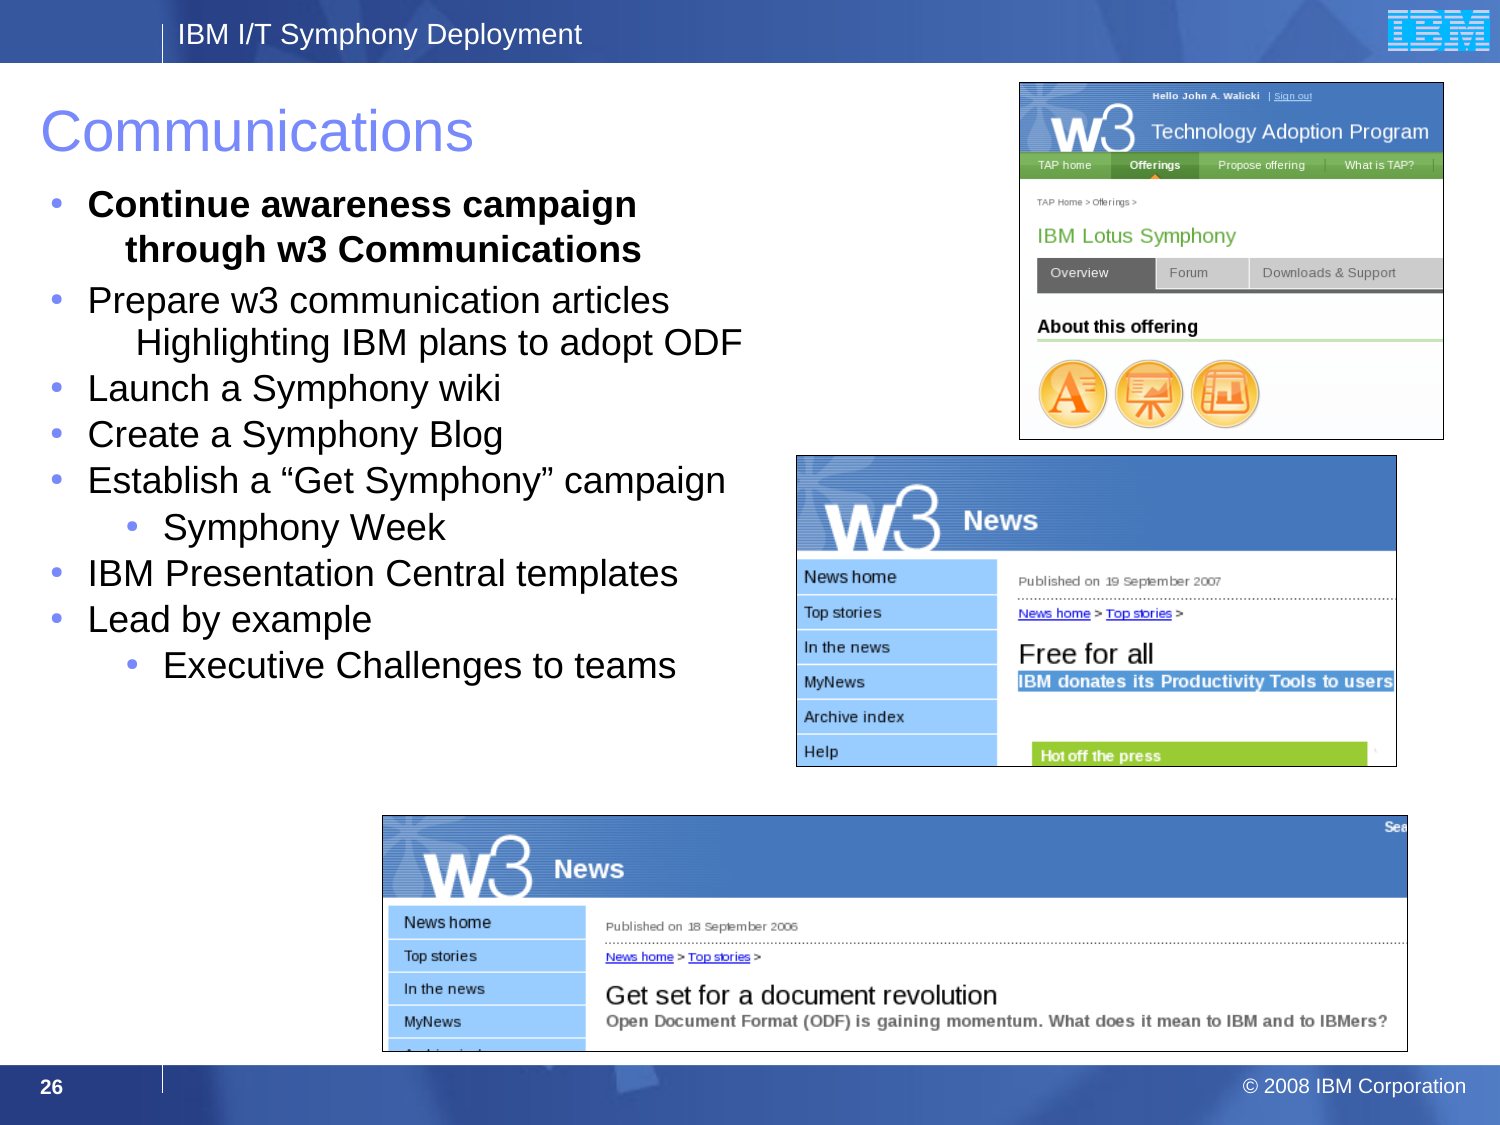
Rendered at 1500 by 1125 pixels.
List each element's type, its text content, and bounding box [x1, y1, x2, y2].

list Continue awareness campaign through w3 Communications Prepare w3 communication articles Highlighting IBM plans to adopt ODF Launch a Symphony wiki Create a Symphony Blog Establish a “Get Symphony” campaign Symphony Week IBM Presentation Central templates Lead by example Executive Challenges to teams [50, 180, 768, 810]
picture [382, 815, 1408, 1052]
title Communications [25, 89, 1019, 172]
picture [1019, 82, 1444, 440]
picture [796, 455, 1397, 767]
